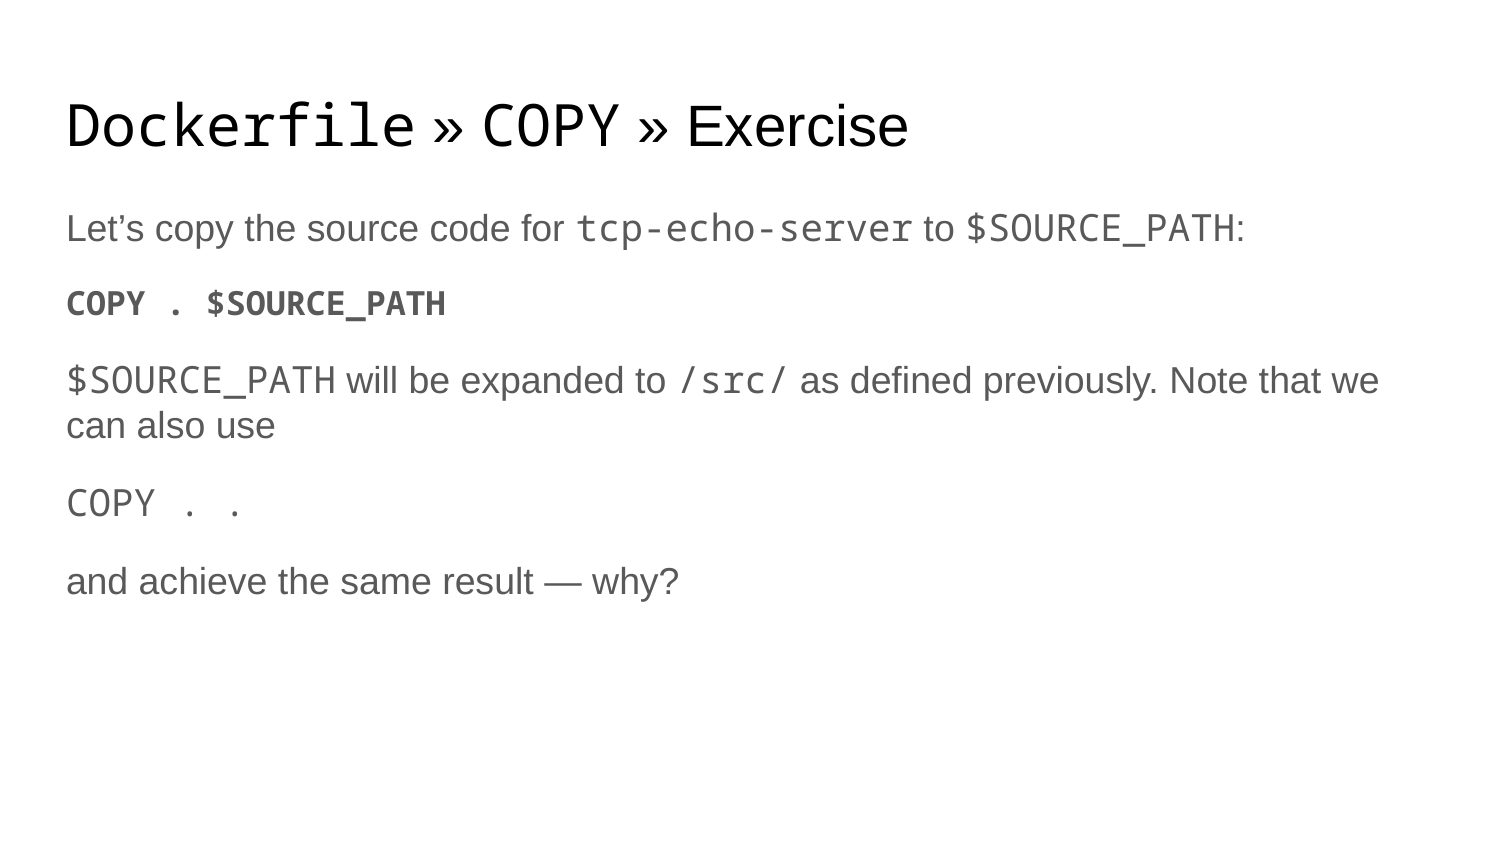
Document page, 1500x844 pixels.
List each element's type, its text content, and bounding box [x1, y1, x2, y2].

list Let’s copy the source code for tcp-echo-server to $SOURCE_PATH: COPY . $SOURCE_PATH $SOURCE_PATH will be expanded to /src/ as defined previously. Note that we can also use COPY . . and achieve the same result — why? [51, 189, 1449, 750]
title Dockerfile » COPY » Exercise [51, 72, 1449, 167]
